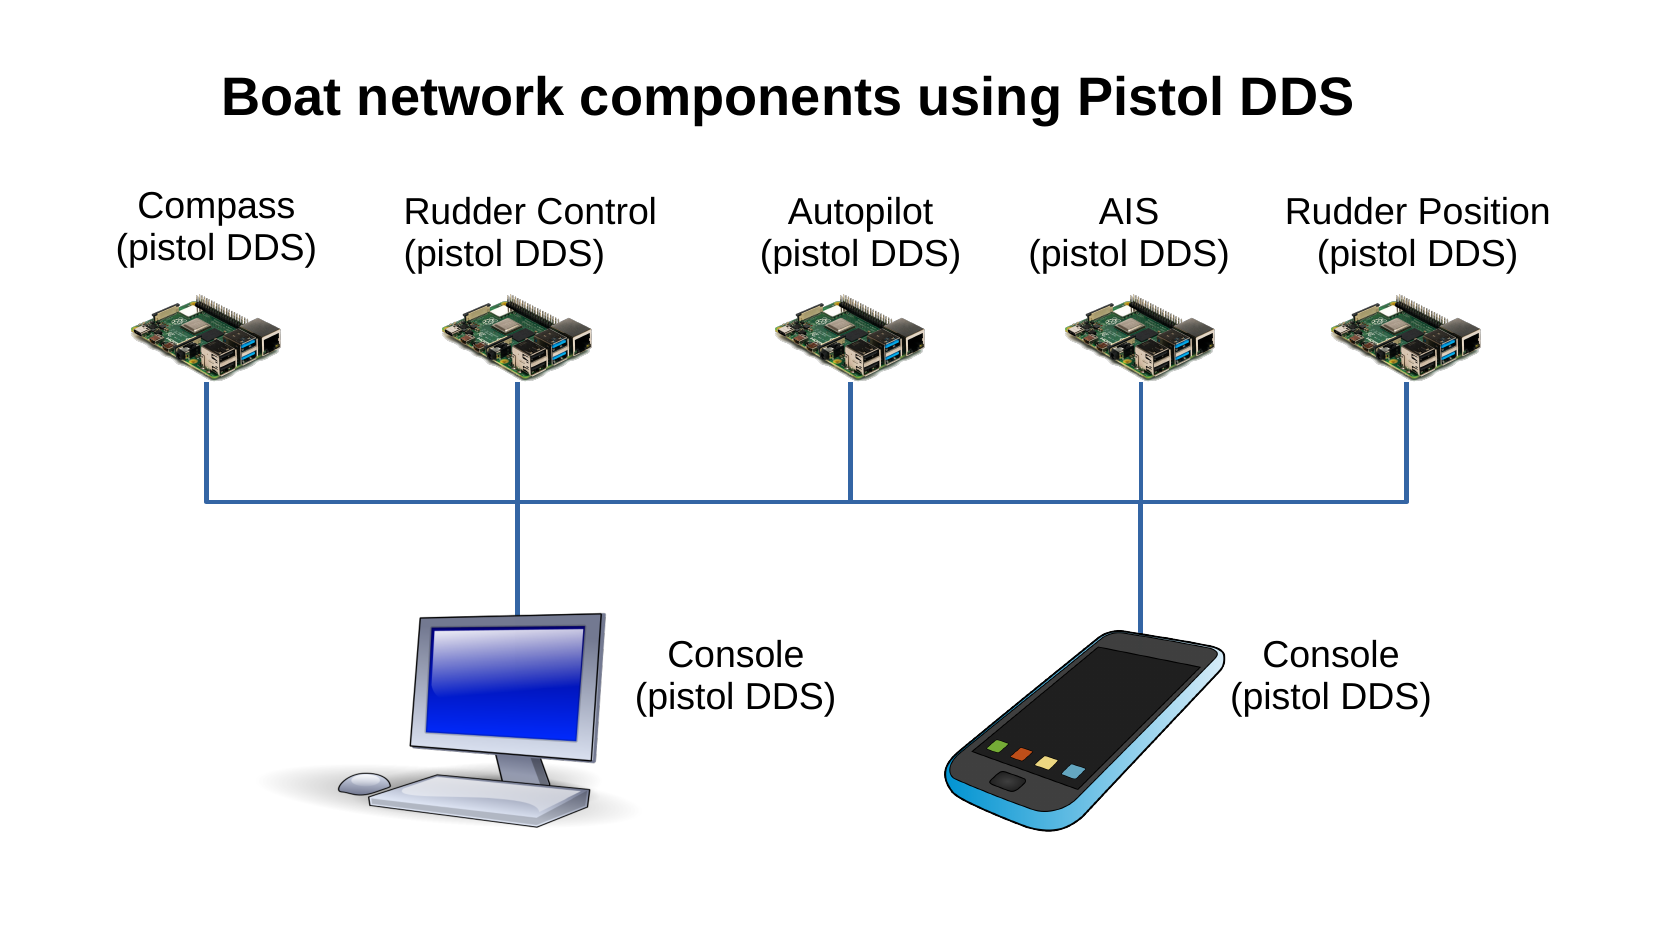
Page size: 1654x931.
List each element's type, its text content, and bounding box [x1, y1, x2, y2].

text_box Console (pistol DDS) [1241, 625, 1447, 725]
picture [128, 318, 285, 383]
text_box Rudder Position (pistol DDS) [1269, 183, 1566, 282]
picture [439, 282, 596, 383]
picture [772, 282, 929, 383]
text_box Compass (pistol DDS) [100, 177, 360, 318]
text_box Boat network components using Pistol DDS [206, 59, 1372, 135]
picture [935, 621, 1241, 836]
text_box Console (pistol DDS) [620, 625, 852, 725]
text_box Rudder Control (pistol DDS) [388, 183, 672, 282]
picture [236, 596, 650, 866]
picture [1062, 282, 1219, 383]
text_box AIS (pistol DDS) [1013, 183, 1246, 282]
picture [1328, 282, 1485, 383]
text_box Autopilot (pistol DDS) [745, 183, 977, 282]
